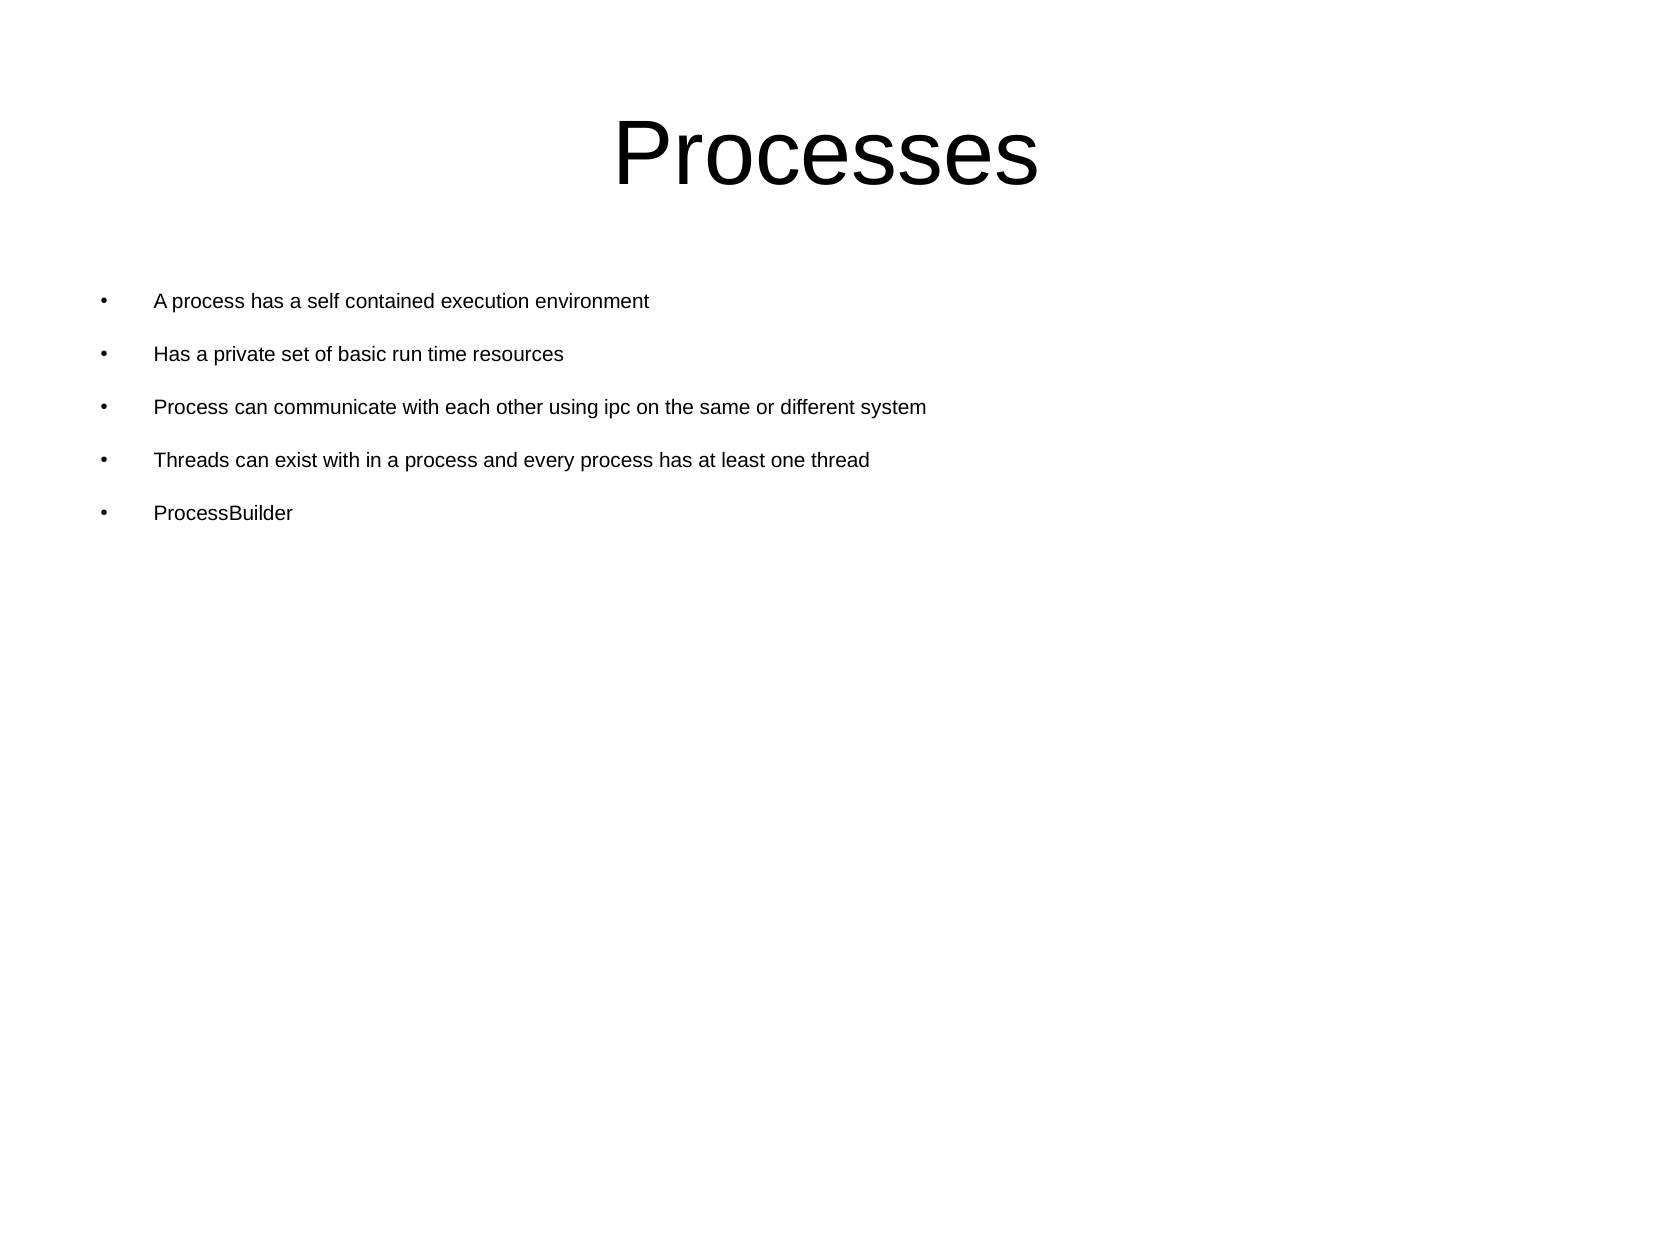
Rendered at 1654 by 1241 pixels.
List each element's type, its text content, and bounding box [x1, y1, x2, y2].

title Processes [82, 49, 1571, 257]
list A process has a self contained execution environment Has a private set of basic run time resources Process can communicate with each other using ipc on the same or different system Threads can exist with in a process and every process has at least one thread ProcessBuilder [82, 290, 1571, 1010]
